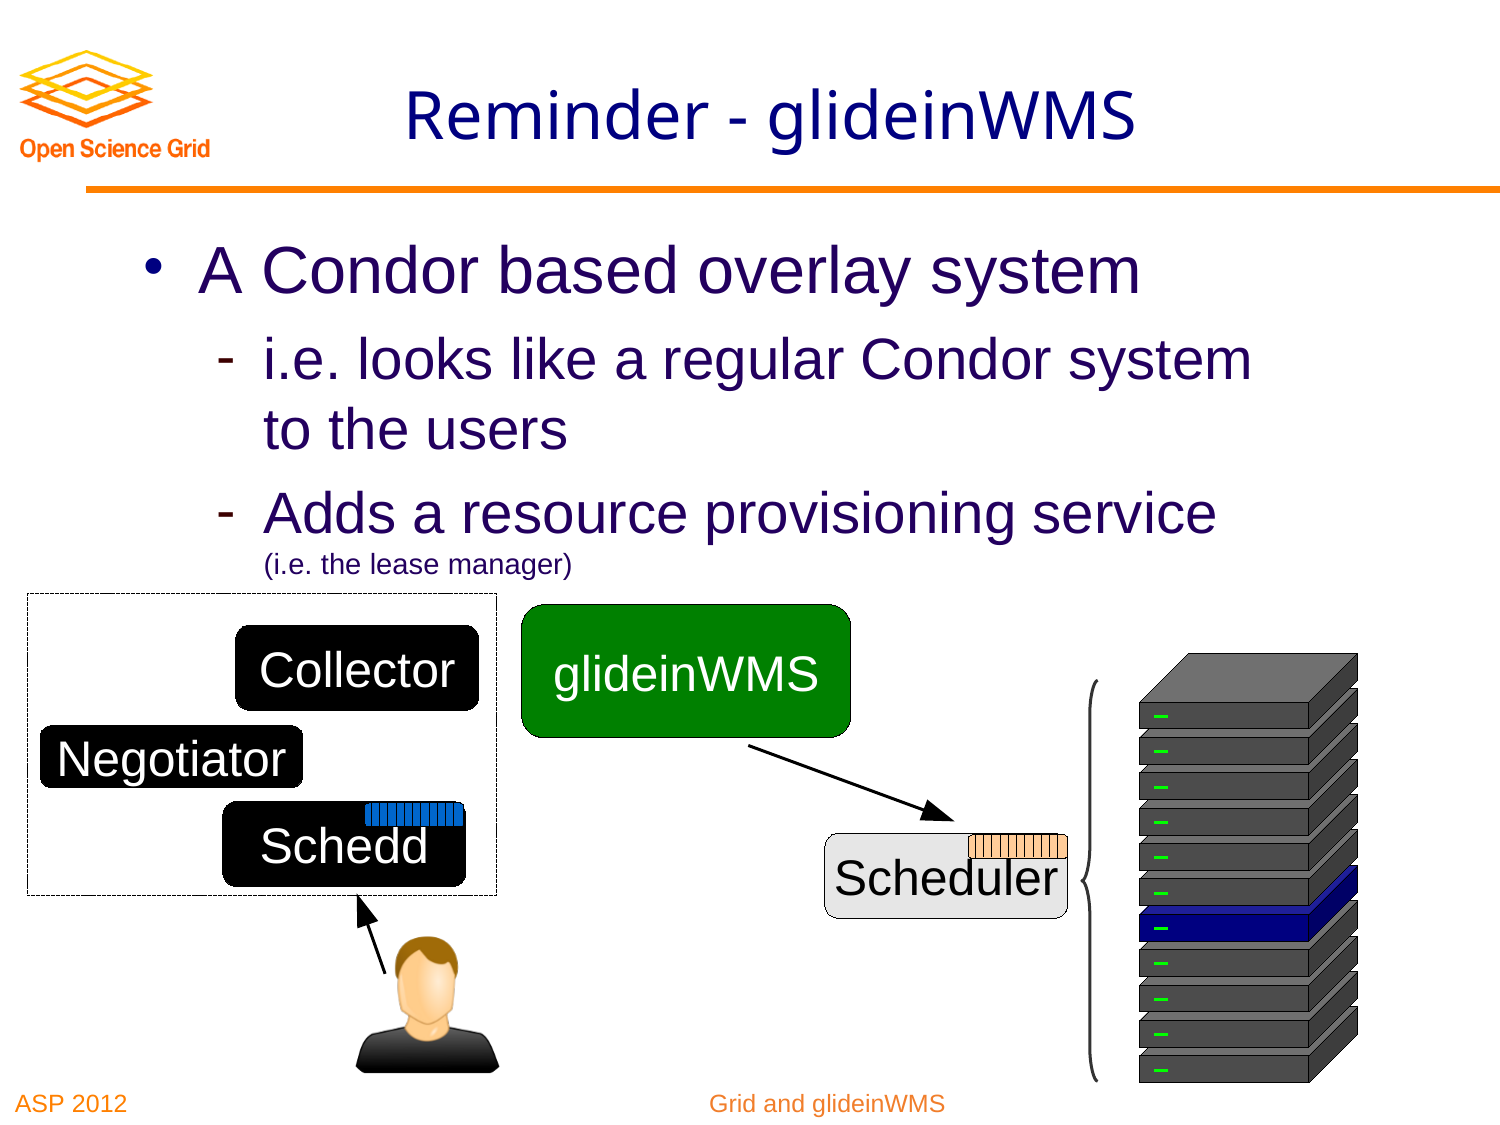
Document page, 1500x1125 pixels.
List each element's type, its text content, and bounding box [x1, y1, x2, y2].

text_box [968, 834, 1068, 859]
text_box [1139, 936, 1358, 1012]
text_box [364, 802, 464, 827]
text_box [1139, 1006, 1358, 1083]
text_box [1139, 794, 1358, 871]
text_box [1139, 653, 1358, 729]
text_box Schedd [222, 801, 466, 887]
text_box glideinWMS [521, 604, 851, 738]
text_box Schedd [380, 839, 393, 860]
text_box [1139, 900, 1358, 977]
text_box [1139, 723, 1358, 800]
text_box Schedd [408, 839, 421, 860]
list A Condor based overlay system i.e. looks like a regular Condor system to the users Adds a resource provisioning service (i.e. the lease manager) [127, 218, 1403, 962]
text_box Scheduler [954, 871, 967, 892]
picture [0, 27, 201, 179]
text_box Collector [235, 625, 479, 711]
text_box [1139, 759, 1358, 836]
text_box Scheduler [824, 833, 1068, 919]
picture [352, 926, 503, 1077]
text_box [1139, 829, 1358, 906]
text_box [1139, 688, 1358, 765]
text_box Negotiator [40, 725, 303, 788]
title Reminder - glideinWMS [201, 18, 1342, 207]
text_box [1139, 971, 1358, 1048]
text_box [1139, 865, 1358, 942]
